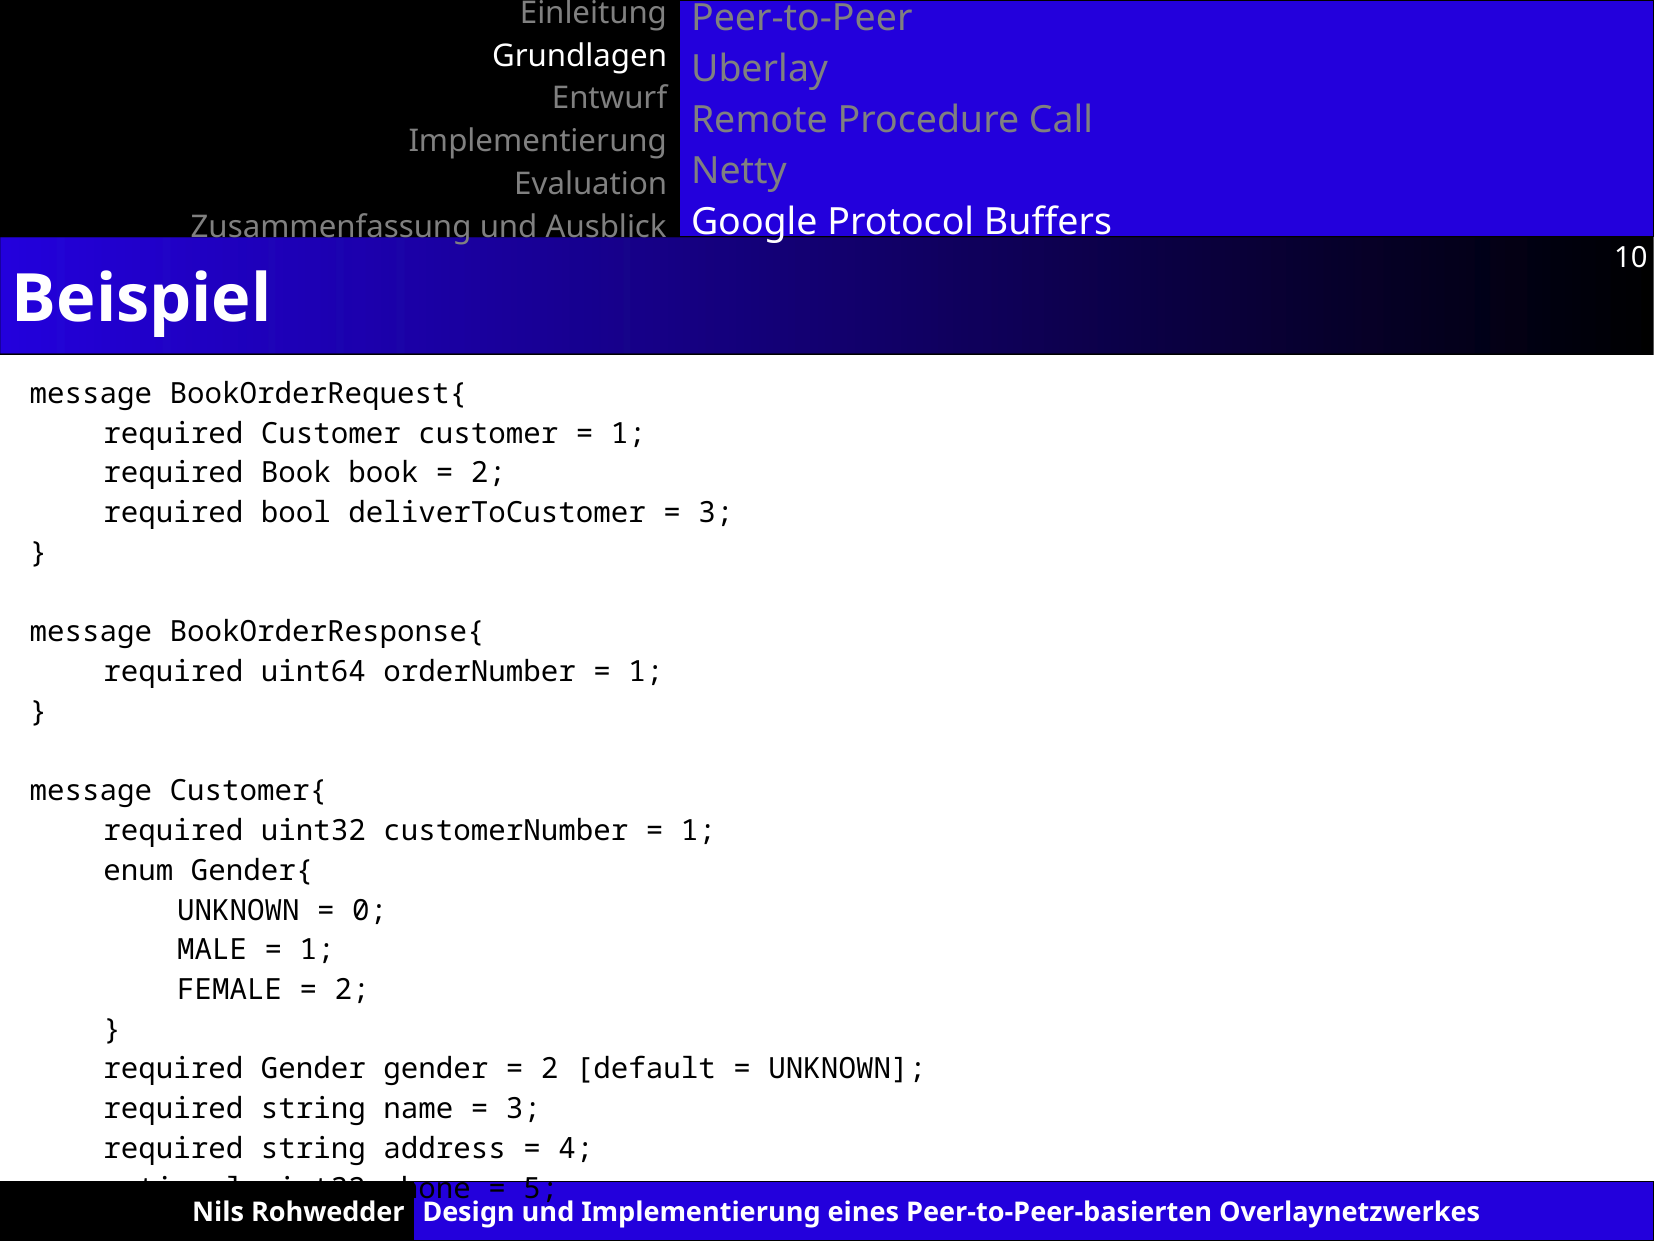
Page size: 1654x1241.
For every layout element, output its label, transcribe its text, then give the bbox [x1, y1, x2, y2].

list message BookOrderRequest{ required Customer customer = 1; required Book book = 2; required bool deliverToCustomer = 3; } message BookOrderResponse{ required uint64 orderNumber = 1; } message Customer{ required uint32 customerNumber = 1; enum Gender{ UNKNOWN = 0; MALE = 1; FEMALE = 2; } required Gender gender = 2 [default = UNKNOWN]; required string name = 3; required string address = 4; optional uint32 phone = 5; } message Book{ required string title = 1; repeated string authors = 2; } [29, 372, 1625, 1193]
picture [1388, 237, 1654, 355]
title Beispiel [11, 236, 1388, 355]
picture [0, 237, 11, 355]
